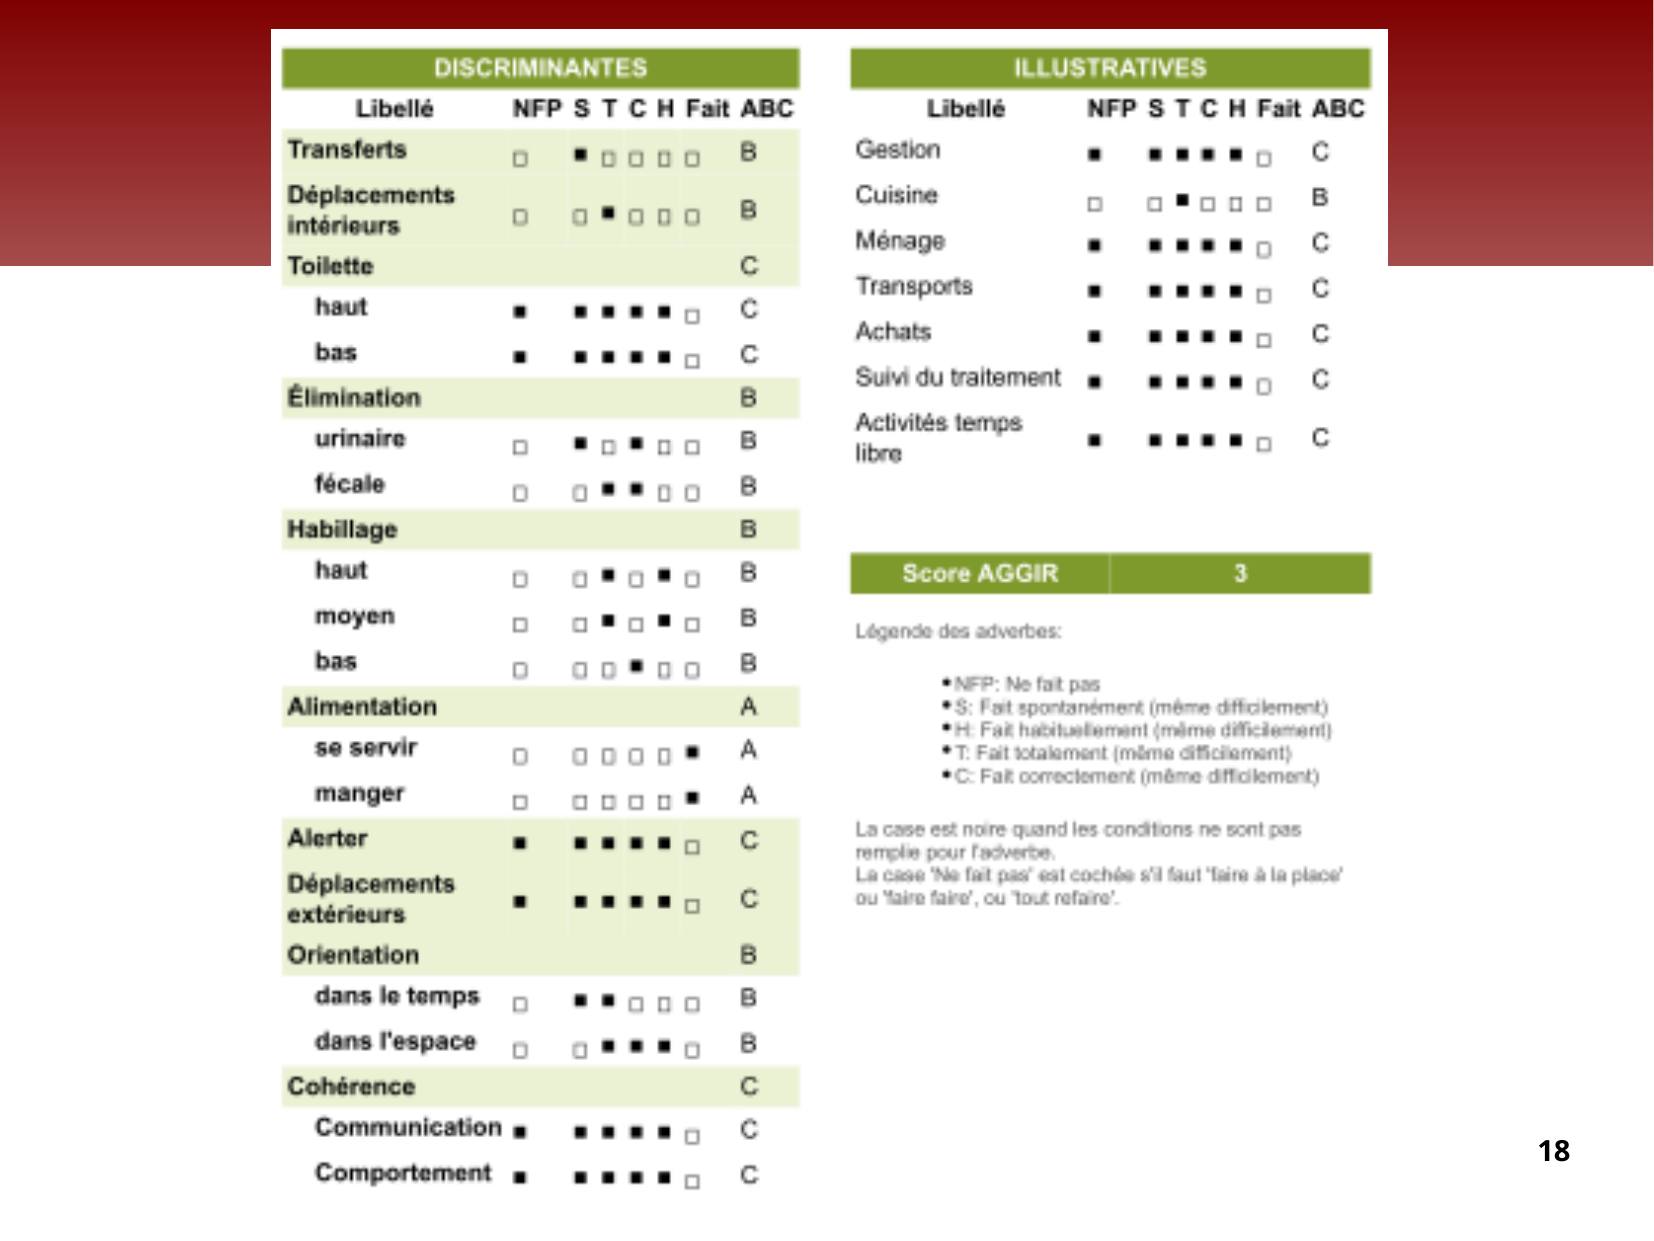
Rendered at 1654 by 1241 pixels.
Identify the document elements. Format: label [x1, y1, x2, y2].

picture [271, 29, 1388, 1211]
